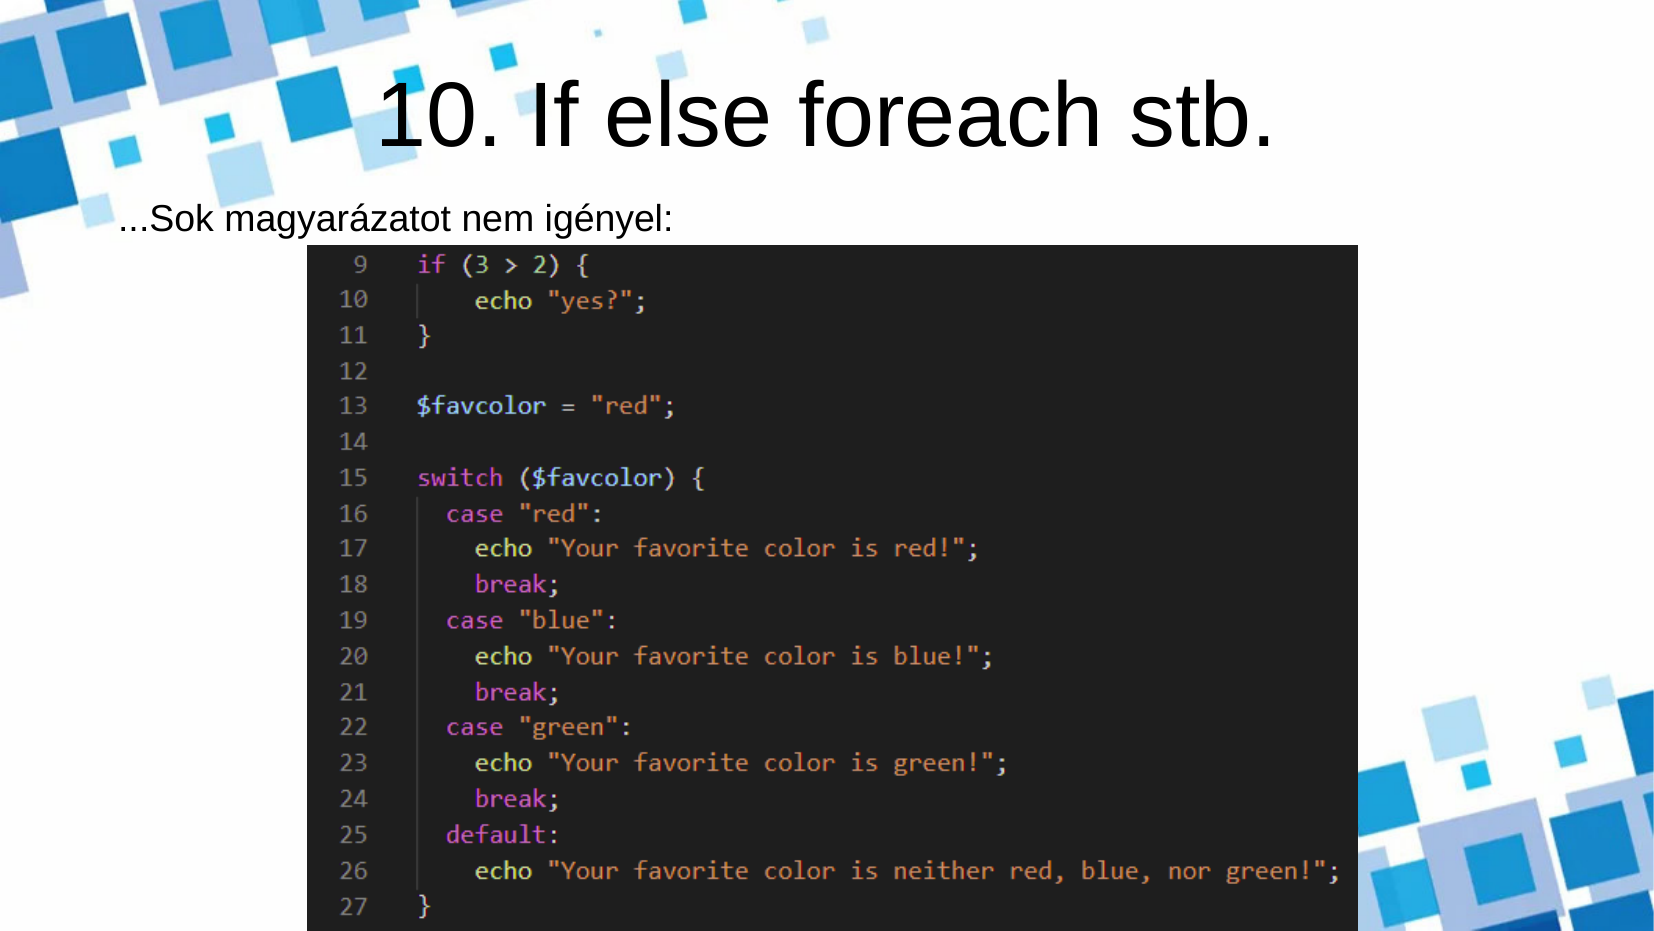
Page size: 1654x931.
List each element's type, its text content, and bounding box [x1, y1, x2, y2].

subtitle ...Sok magyarázatot nem igényel: [82, 174, 1571, 263]
title 10. If else foreach stb. [82, 37, 1571, 174]
picture [0, 0, 1654, 931]
